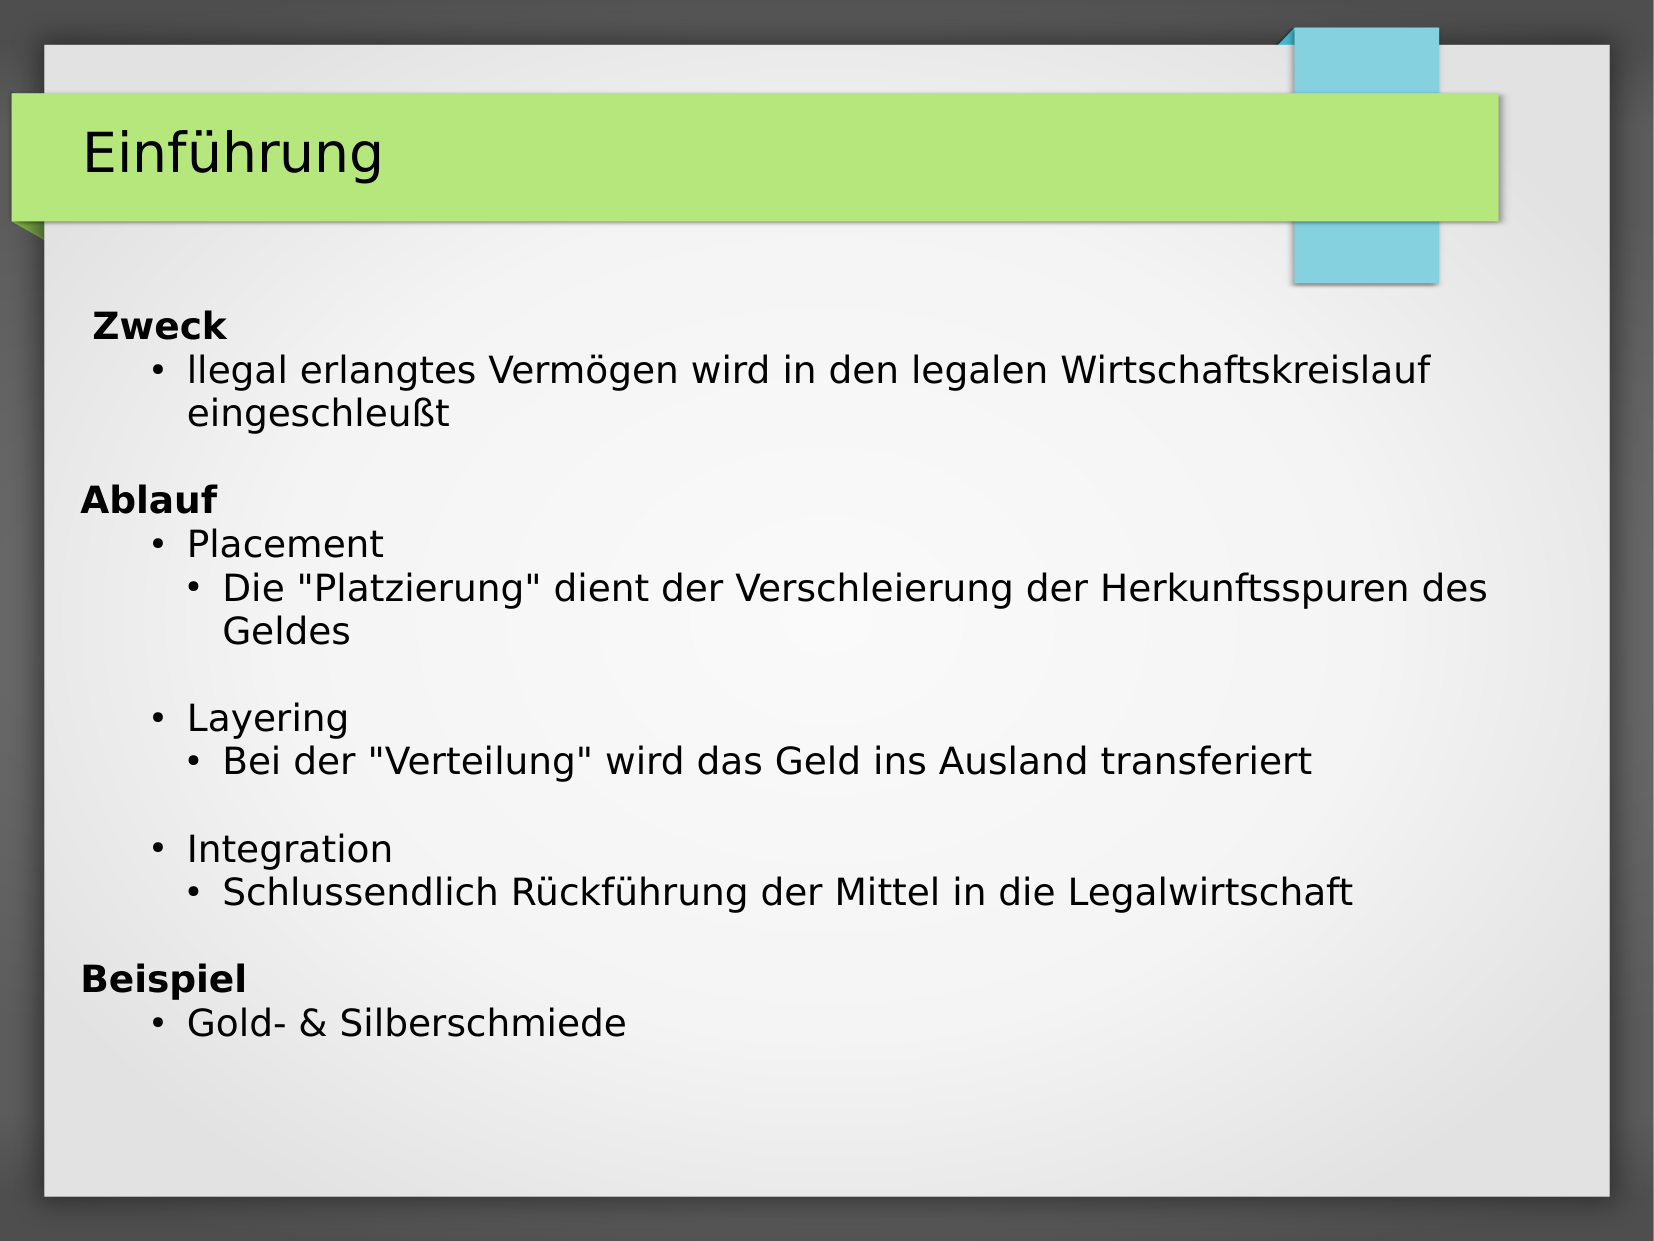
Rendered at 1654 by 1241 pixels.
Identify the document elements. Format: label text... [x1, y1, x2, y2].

text_box Zweck llegal erlangtes Vermögen wird in den legalen Wirtschaftskreislauf eingeschleußt Ablauf Placement Die "Platzierung" dient der Verschleierung der Herkunftsspuren des Geldes Layering Bei der "Verteilung" wird das Geld ins Ausland transferiert Integration Schlussendlich Rückführung der Mittel in die Legalwirtschaft Beispiel Gold- & Silberschmiede [65, 297, 1588, 1053]
title Einführung [82, 94, 1264, 213]
picture [0, 0, 1654, 1241]
